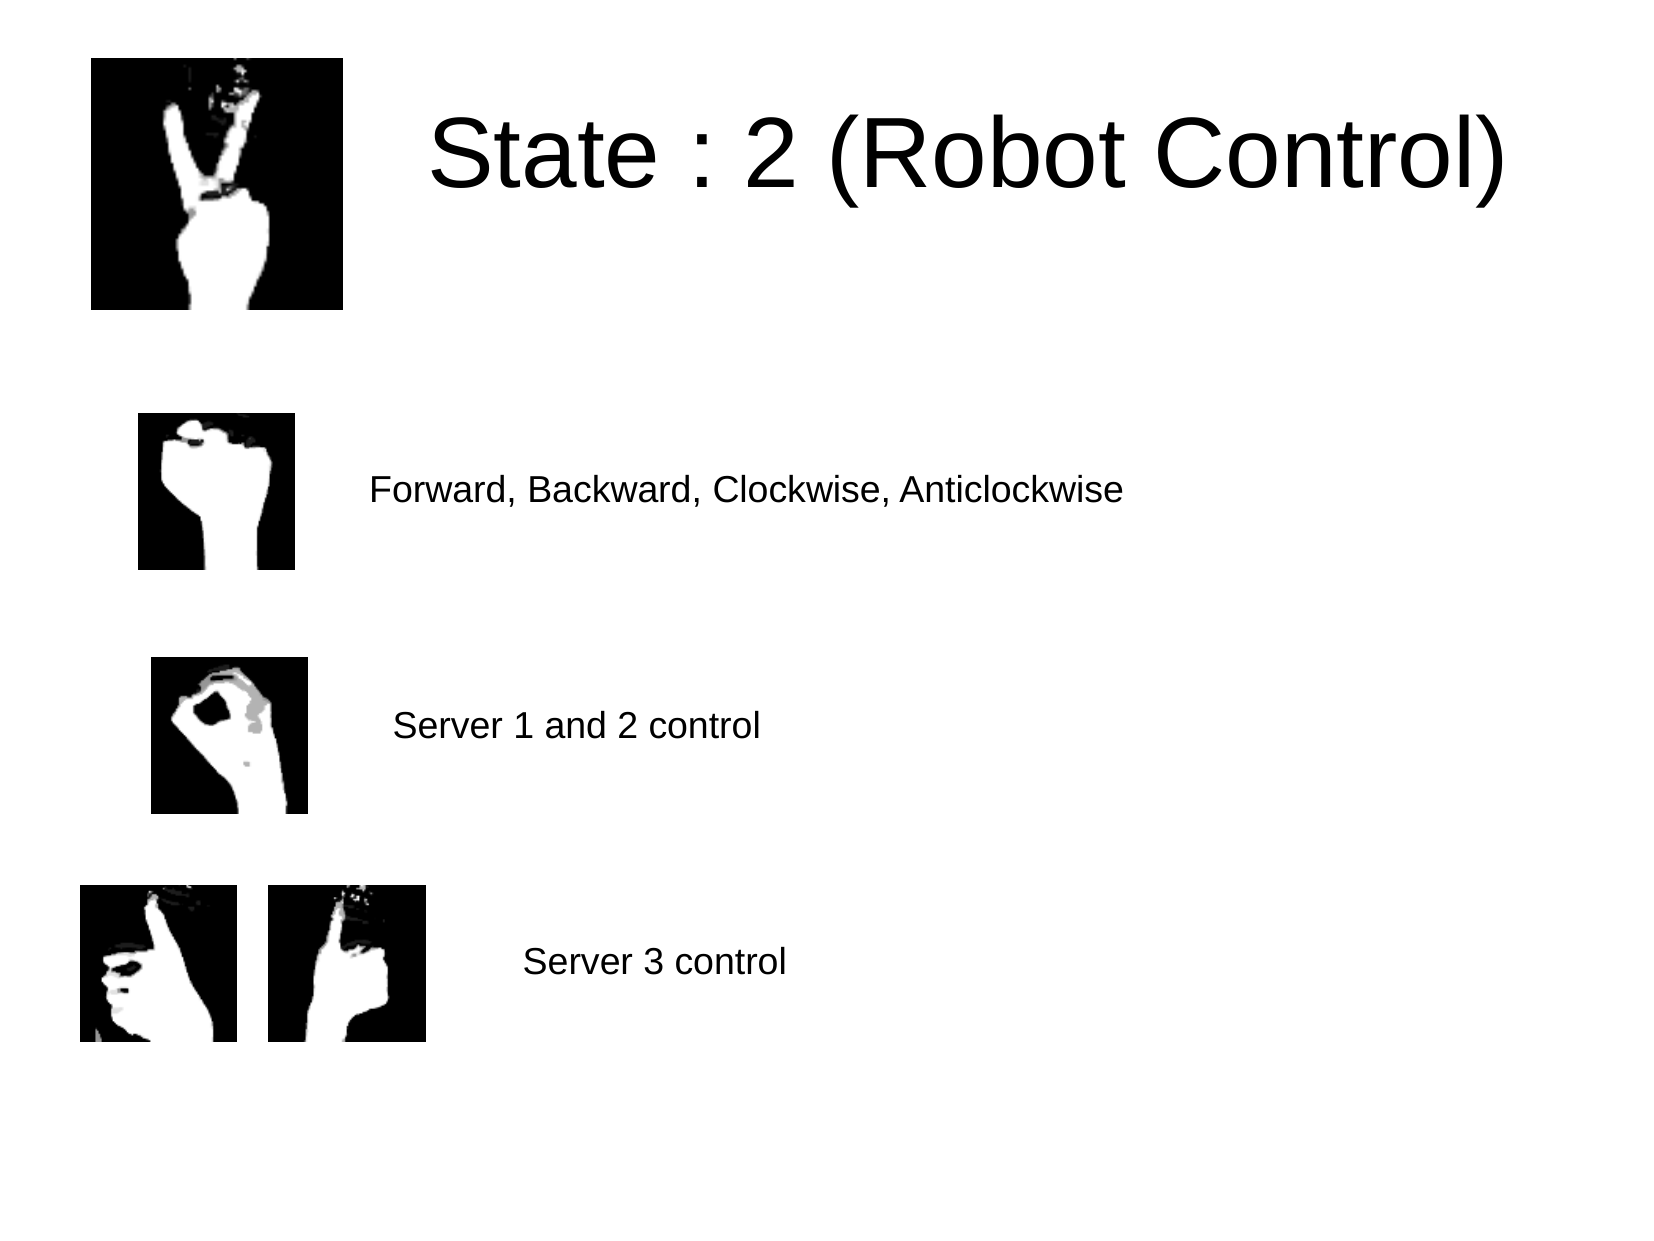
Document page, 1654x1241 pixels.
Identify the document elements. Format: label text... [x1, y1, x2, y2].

picture [151, 657, 308, 814]
picture [91, 58, 343, 310]
picture [268, 885, 426, 1043]
picture [138, 413, 295, 570]
text_box Server 3 control [507, 933, 1217, 990]
title State : 2 (Robot Control) [366, 49, 1571, 257]
text_box Forward, Backward, Clockwise, Anticlockwise [354, 460, 1288, 556]
picture [80, 885, 237, 1043]
text_box Server 1 and 2 control [377, 696, 1288, 754]
